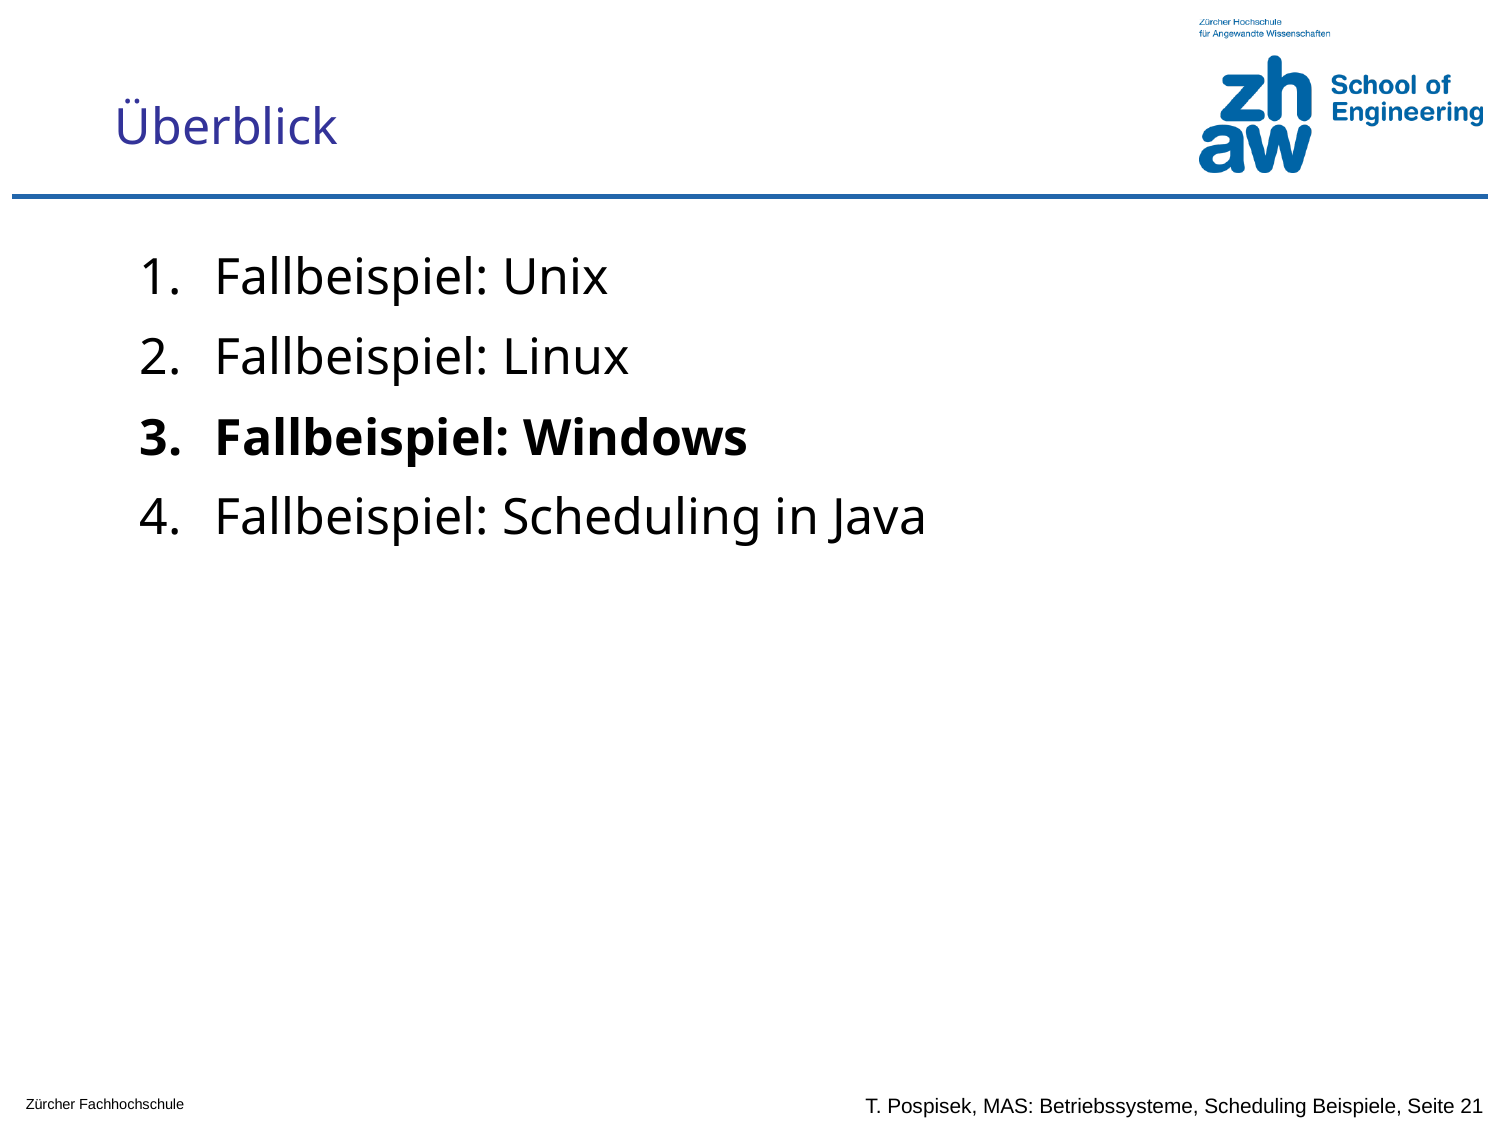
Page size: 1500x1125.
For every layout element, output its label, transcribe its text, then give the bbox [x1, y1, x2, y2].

text_box Fallbeispiel: Unix Fallbeispiel: Linux Fallbeispiel: Windows Fallbeispiel: Scheduling in Java [124, 237, 1338, 675]
title Überblick [99, 50, 1379, 163]
picture [1199, 19, 1483, 173]
